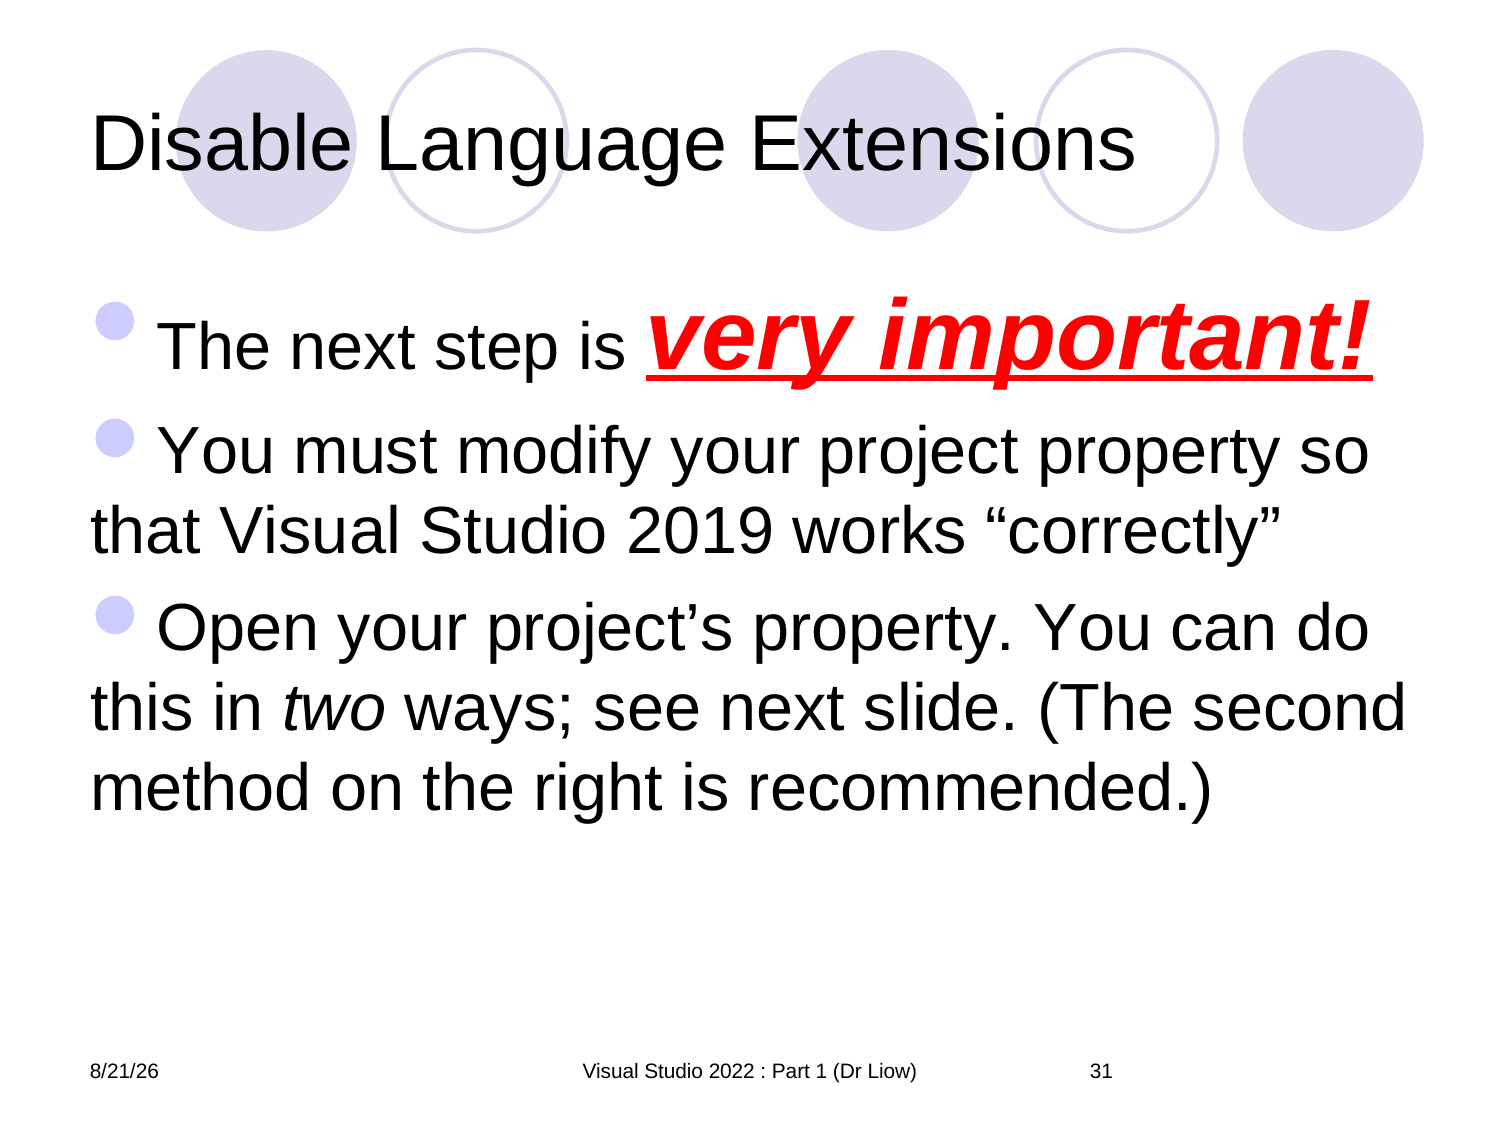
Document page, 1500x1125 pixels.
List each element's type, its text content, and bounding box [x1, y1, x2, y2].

list The next step is very important! You must modify your project property so that Visual Studio 2019 works “correctly” Open your project’s property. You can do this in two ways; see next slide. (The second method on the right is recommended.) [75, 262, 1426, 837]
title Disable Language Extensions [75, 45, 1426, 233]
text_box <number> [1074, 1049, 1426, 1101]
text_box 1/11/22 [74, 1049, 426, 1101]
text_box Visual Studio 2022 : Part 1 (Dr Liow) [512, 1049, 988, 1101]
